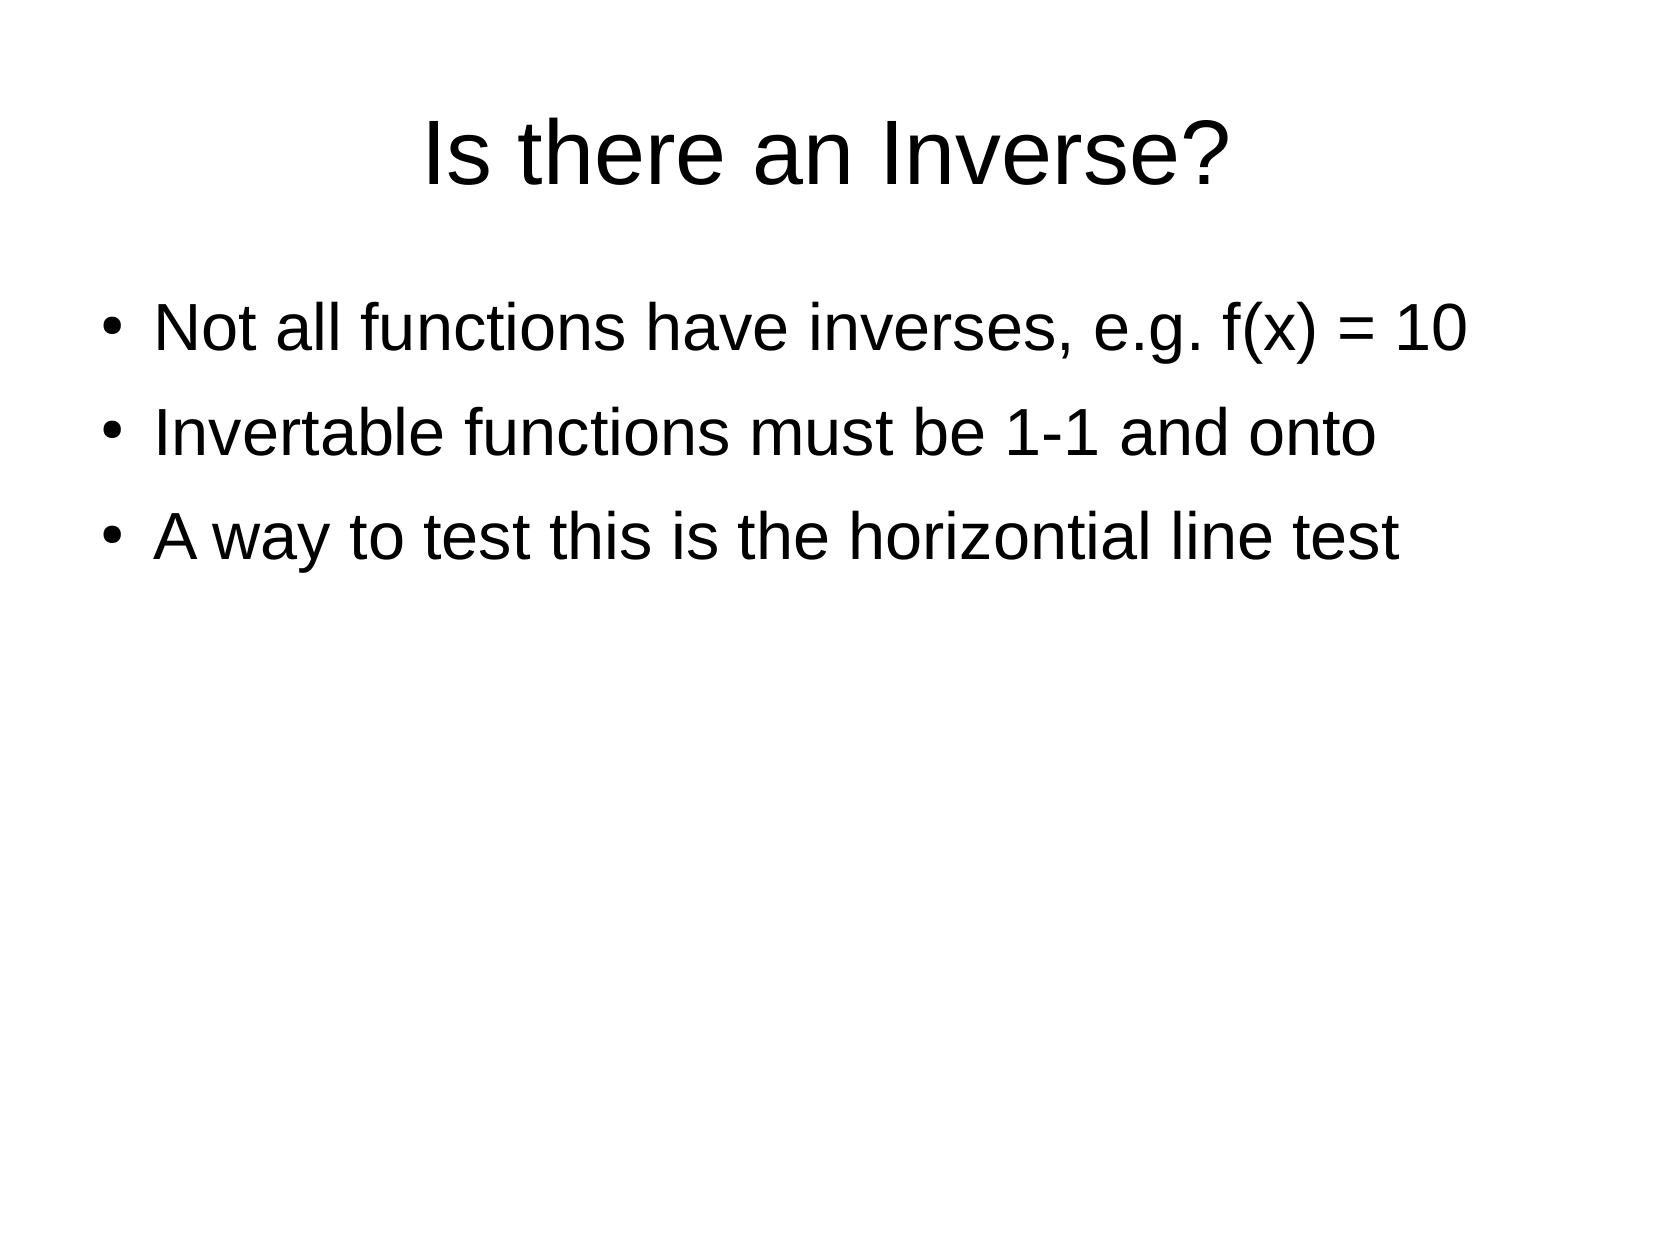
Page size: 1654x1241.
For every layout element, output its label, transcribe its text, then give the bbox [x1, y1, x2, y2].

list Not all functions have inverses, e.g. f(x) = 10 Invertable functions must be 1-1 and onto A way to test this is the horizontial line test [82, 290, 1571, 1109]
title Is there an Inverse? [82, 49, 1571, 257]
